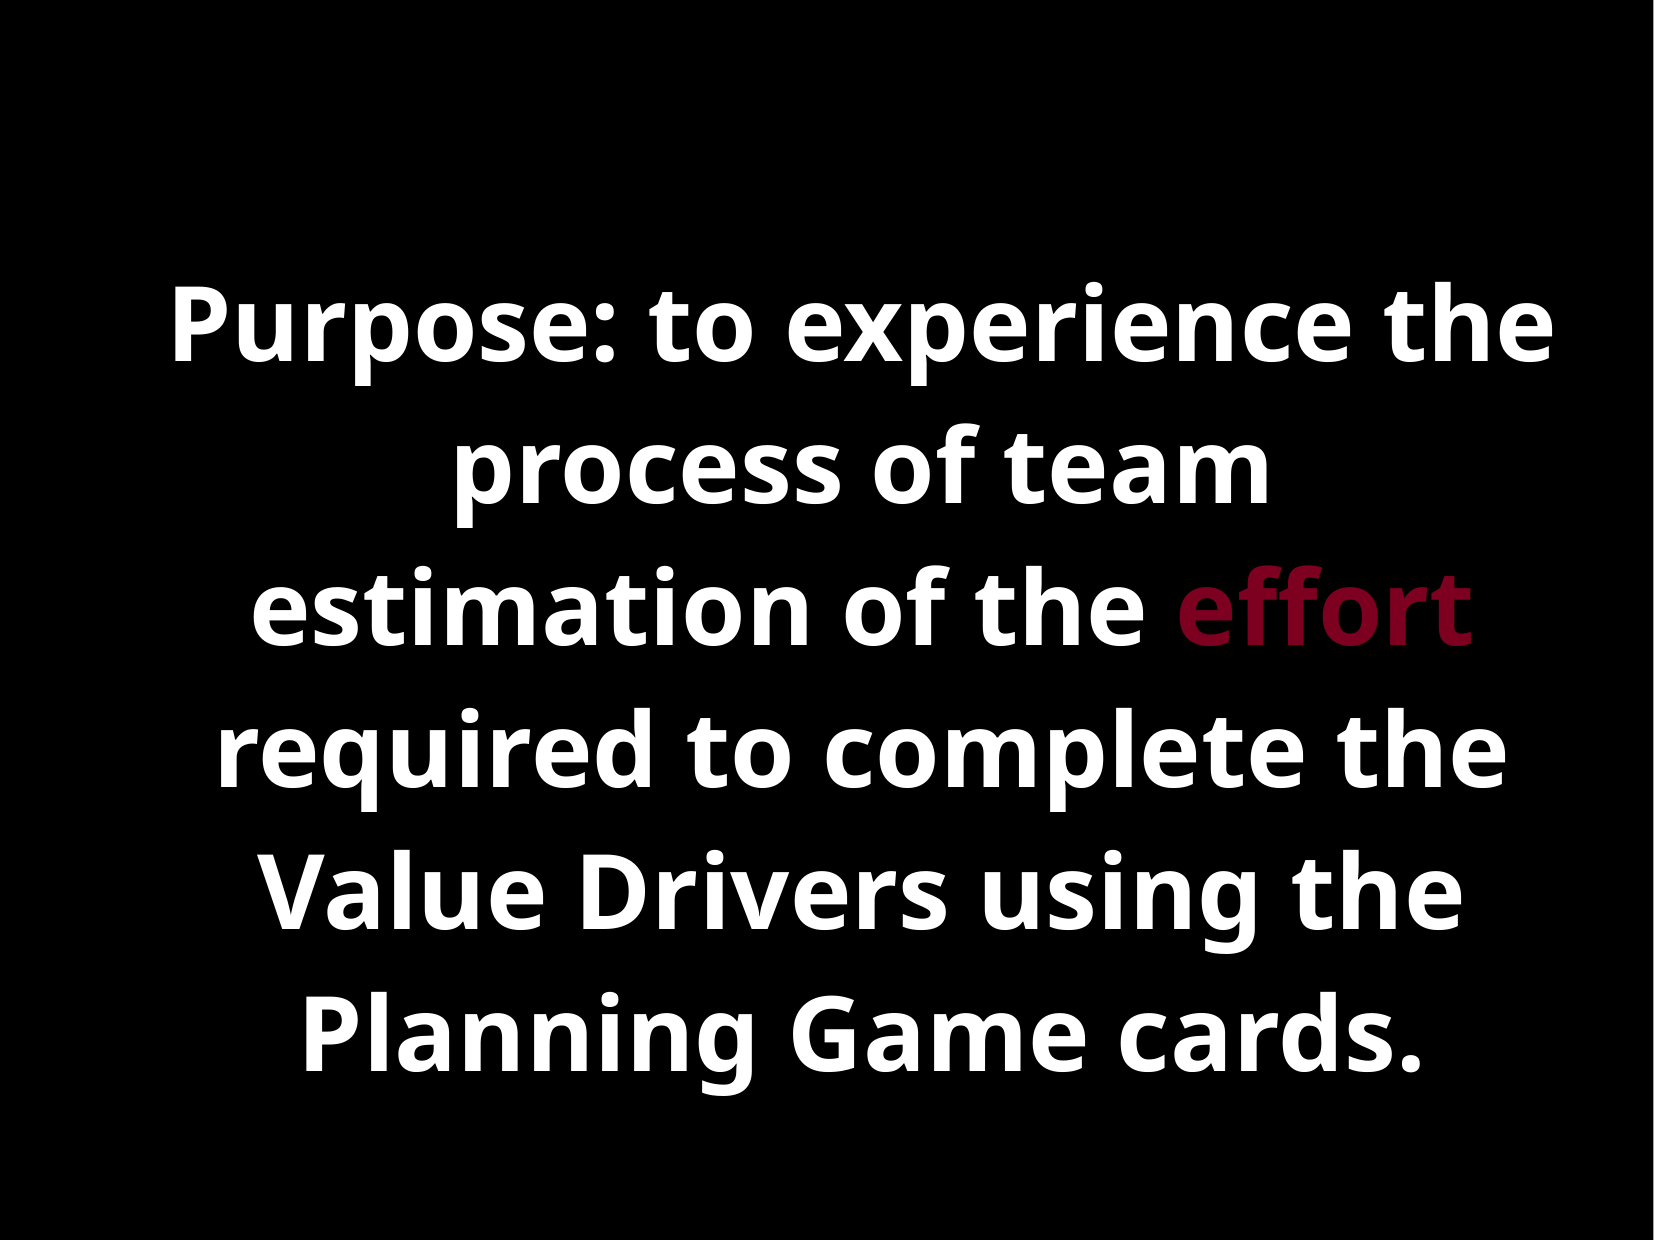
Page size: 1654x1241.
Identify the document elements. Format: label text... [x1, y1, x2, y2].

title Purpose: to experience the process of team estimation of the effort required to complete the Value Drivers using the Planning Game cards. [82, 59, 1571, 1152]
